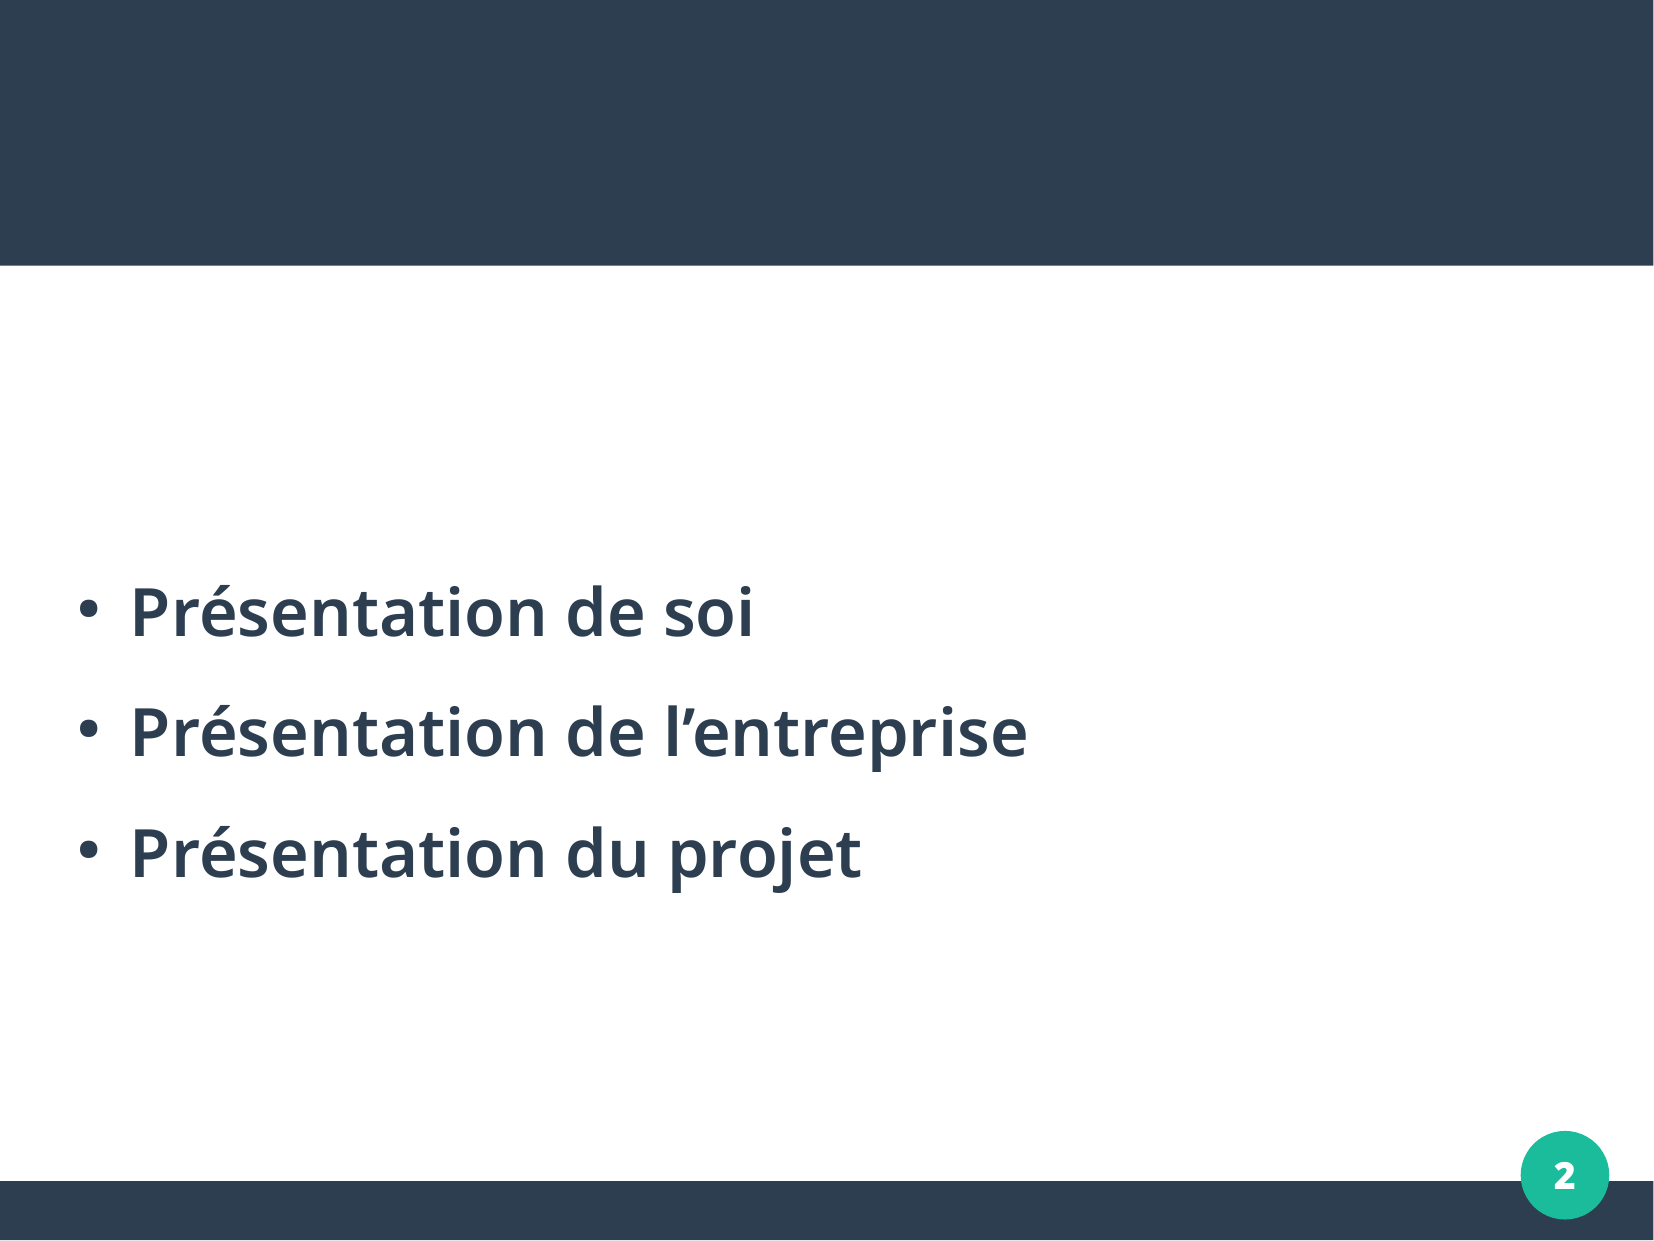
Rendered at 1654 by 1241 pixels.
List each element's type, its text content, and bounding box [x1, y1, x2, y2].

list Présentation de soi Présentation de l’entreprise Présentation du projet [59, 324, 1595, 1152]
